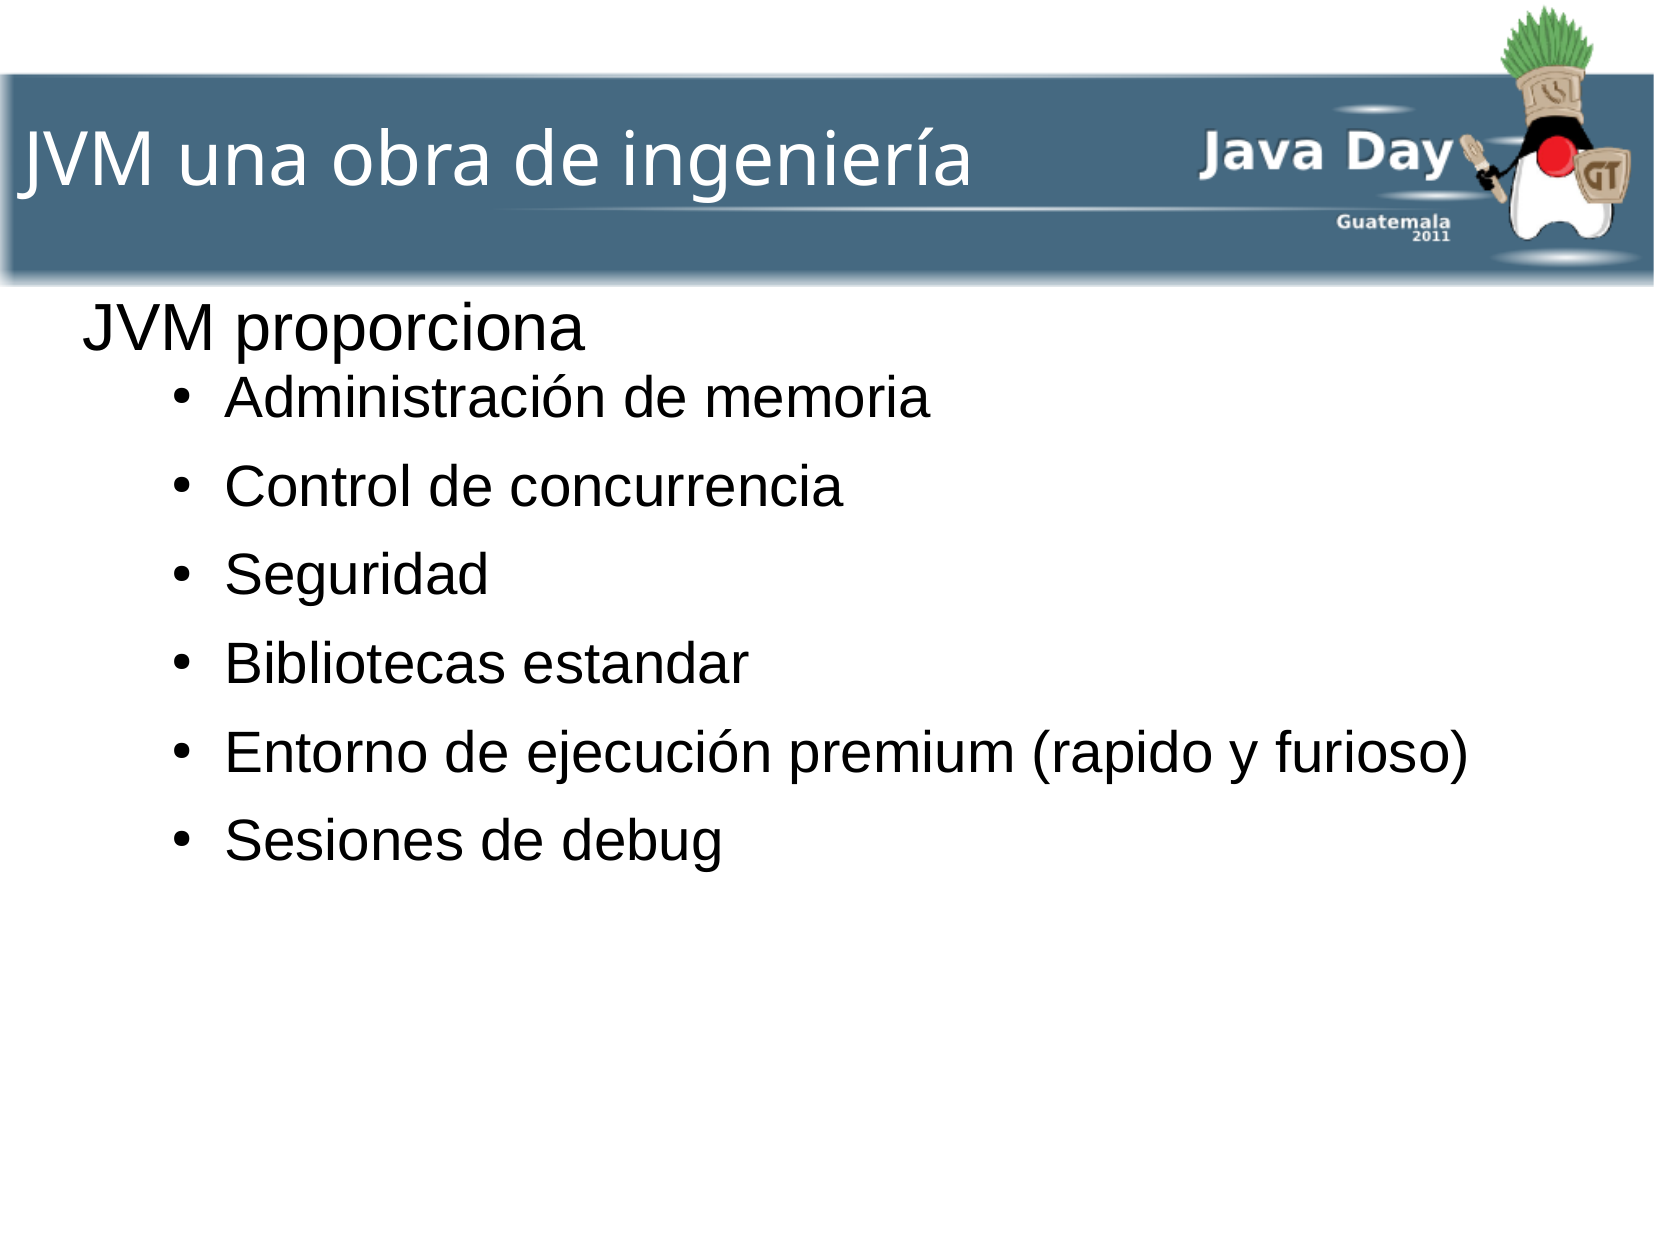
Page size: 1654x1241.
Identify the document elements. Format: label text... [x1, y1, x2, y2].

list JVM proporciona Administración de memoria Control de concurrencia Seguridad Bibliotecas estandar Entorno de ejecución premium (rapido y furioso) Sesiones de debug [82, 290, 1571, 1109]
picture [0, 3, 1654, 287]
title JVM una obra de ingeniería [23, 52, 1512, 260]
